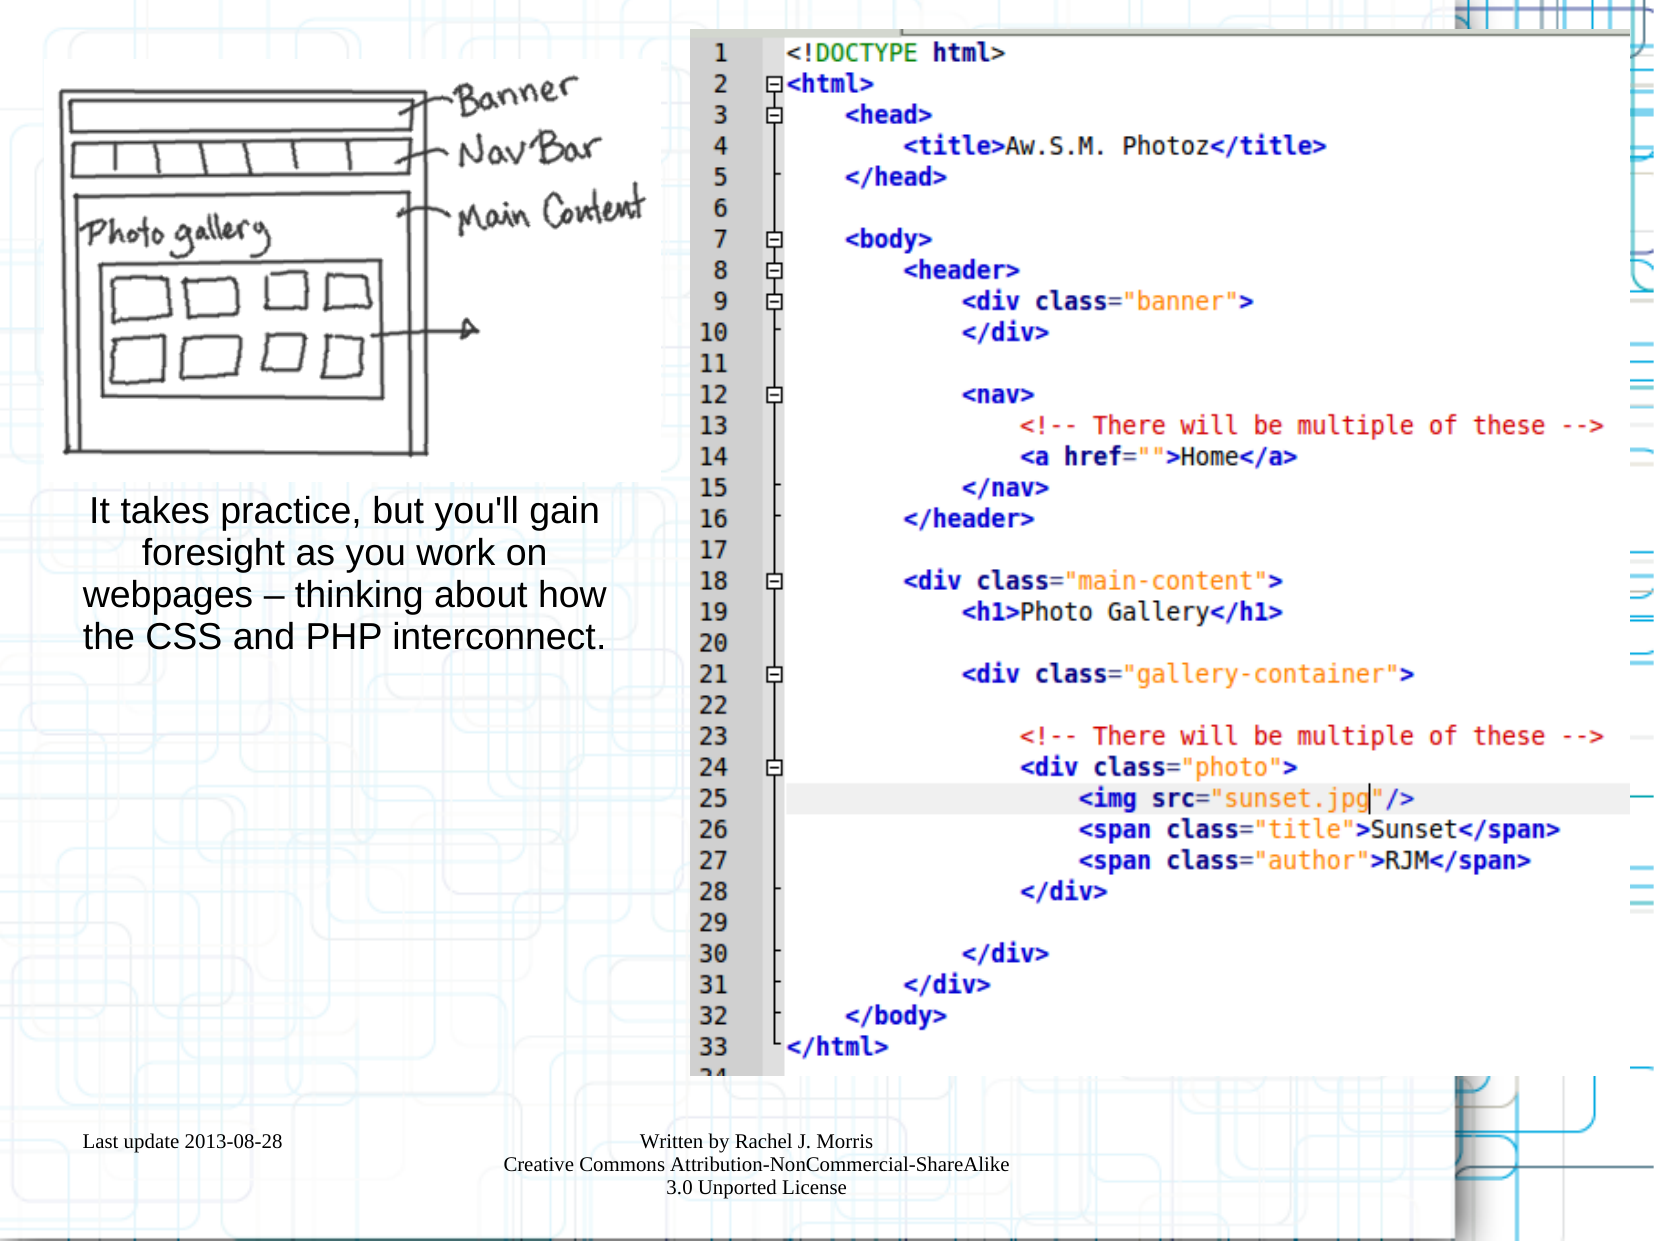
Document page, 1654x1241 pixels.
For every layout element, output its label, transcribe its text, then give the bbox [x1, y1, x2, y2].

text_box It takes practice, but you'll gain foresight as you work on webpages – thinking about how the CSS and PHP interconnect. [44, 481, 646, 665]
picture [0, 0, 1654, 1241]
